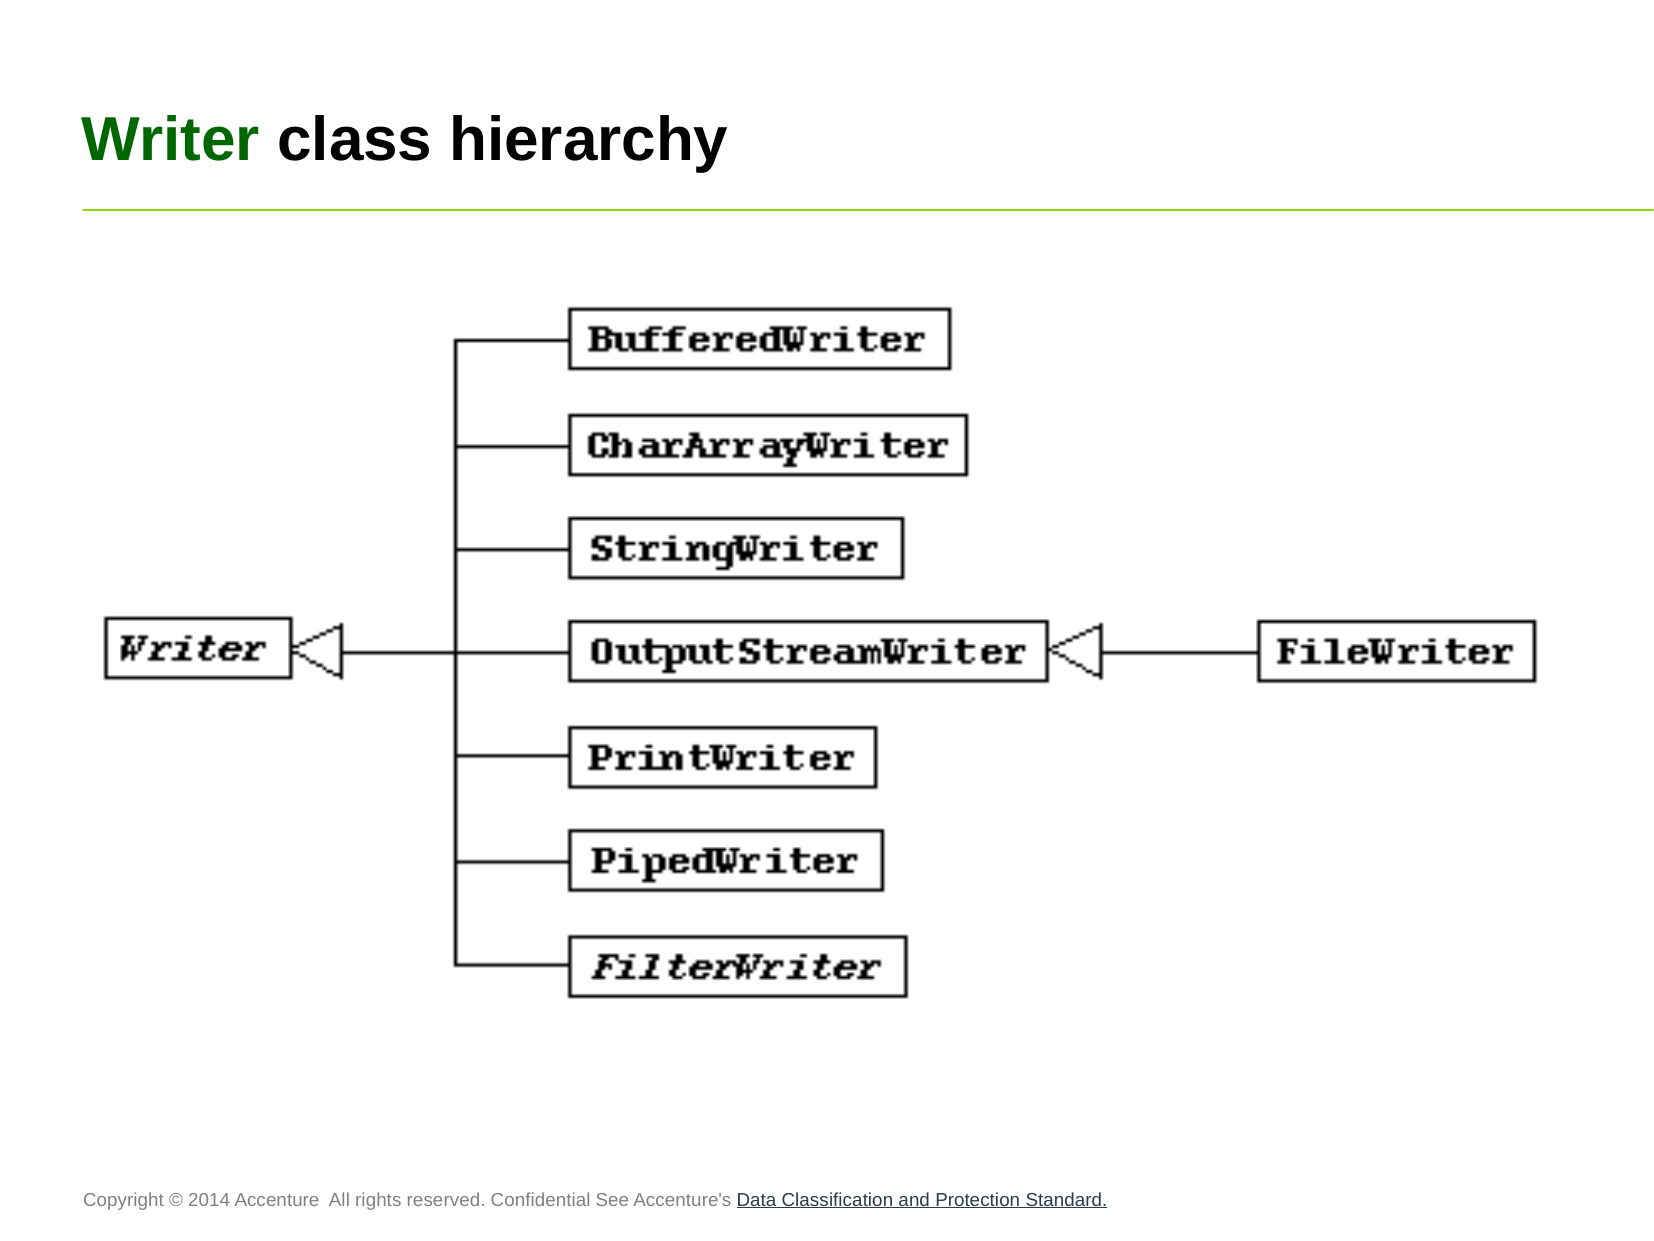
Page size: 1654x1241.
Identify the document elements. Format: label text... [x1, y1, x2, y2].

title Writer class hierarchy [81, 68, 1654, 211]
picture [82, 290, 1571, 1052]
